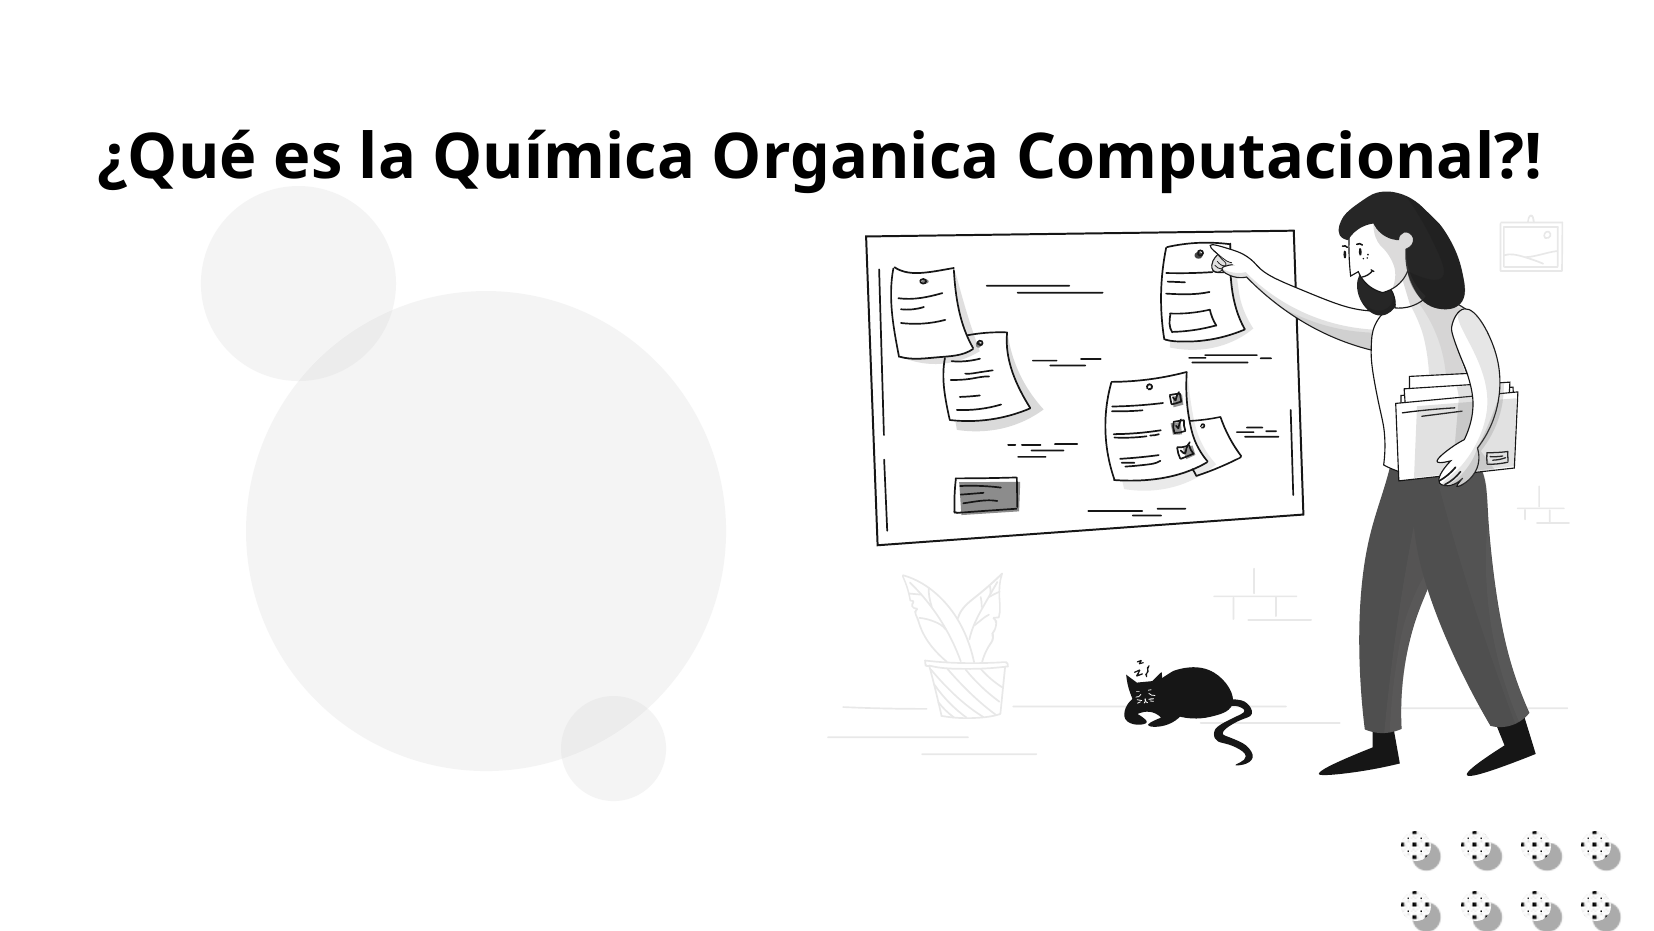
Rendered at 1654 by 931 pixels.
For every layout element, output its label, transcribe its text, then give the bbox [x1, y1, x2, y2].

picture [1400, 830, 1432, 862]
title ¿Qué es la Química Organica Computacional?! [76, 76, 1565, 233]
picture [1580, 830, 1612, 862]
picture [1580, 890, 1612, 922]
picture [1461, 890, 1492, 922]
picture [1461, 830, 1492, 862]
picture [1520, 890, 1552, 922]
picture [1520, 831, 1552, 862]
picture [1400, 890, 1432, 922]
